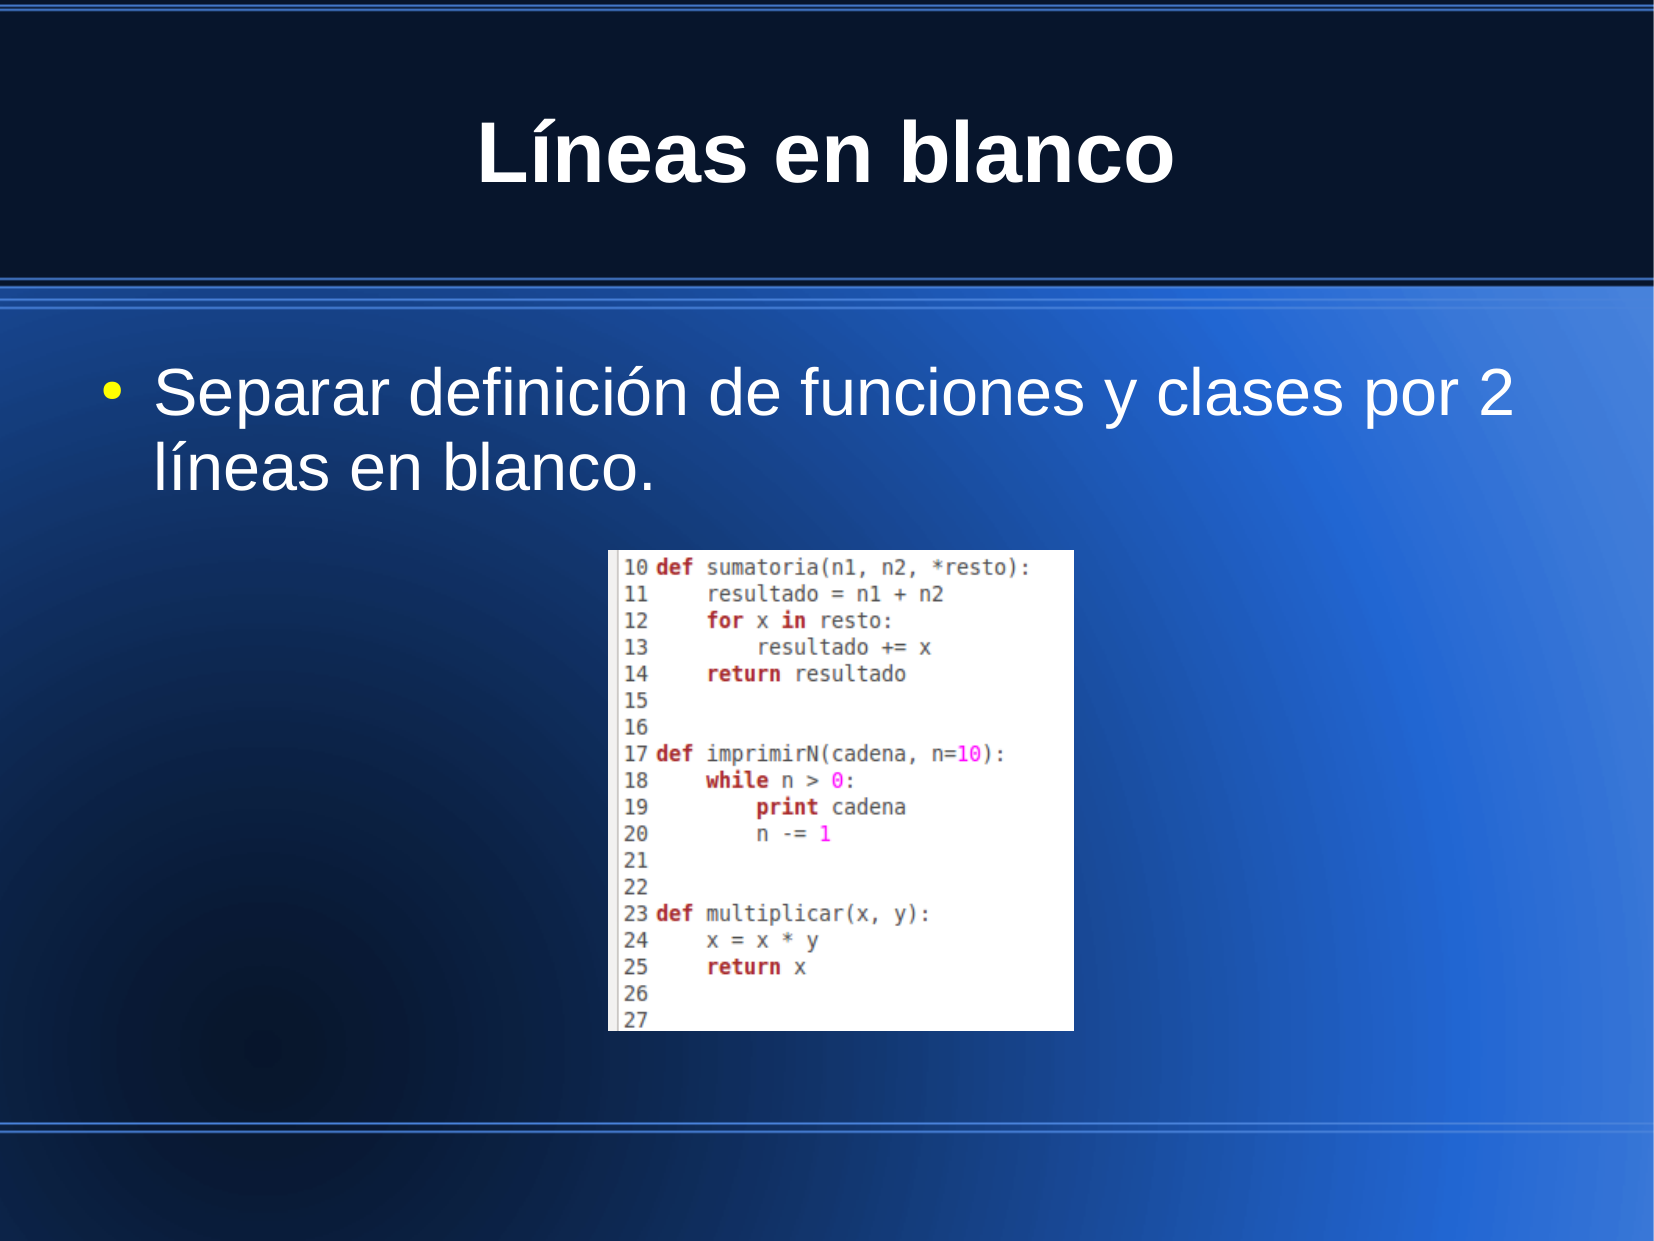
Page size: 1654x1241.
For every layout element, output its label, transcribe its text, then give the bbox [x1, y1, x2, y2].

title Líneas en blanco [82, 49, 1571, 257]
picture [0, 0, 1654, 1241]
list Separar definición de funciones y clases por 2 líneas en blanco. [82, 355, 1571, 1075]
